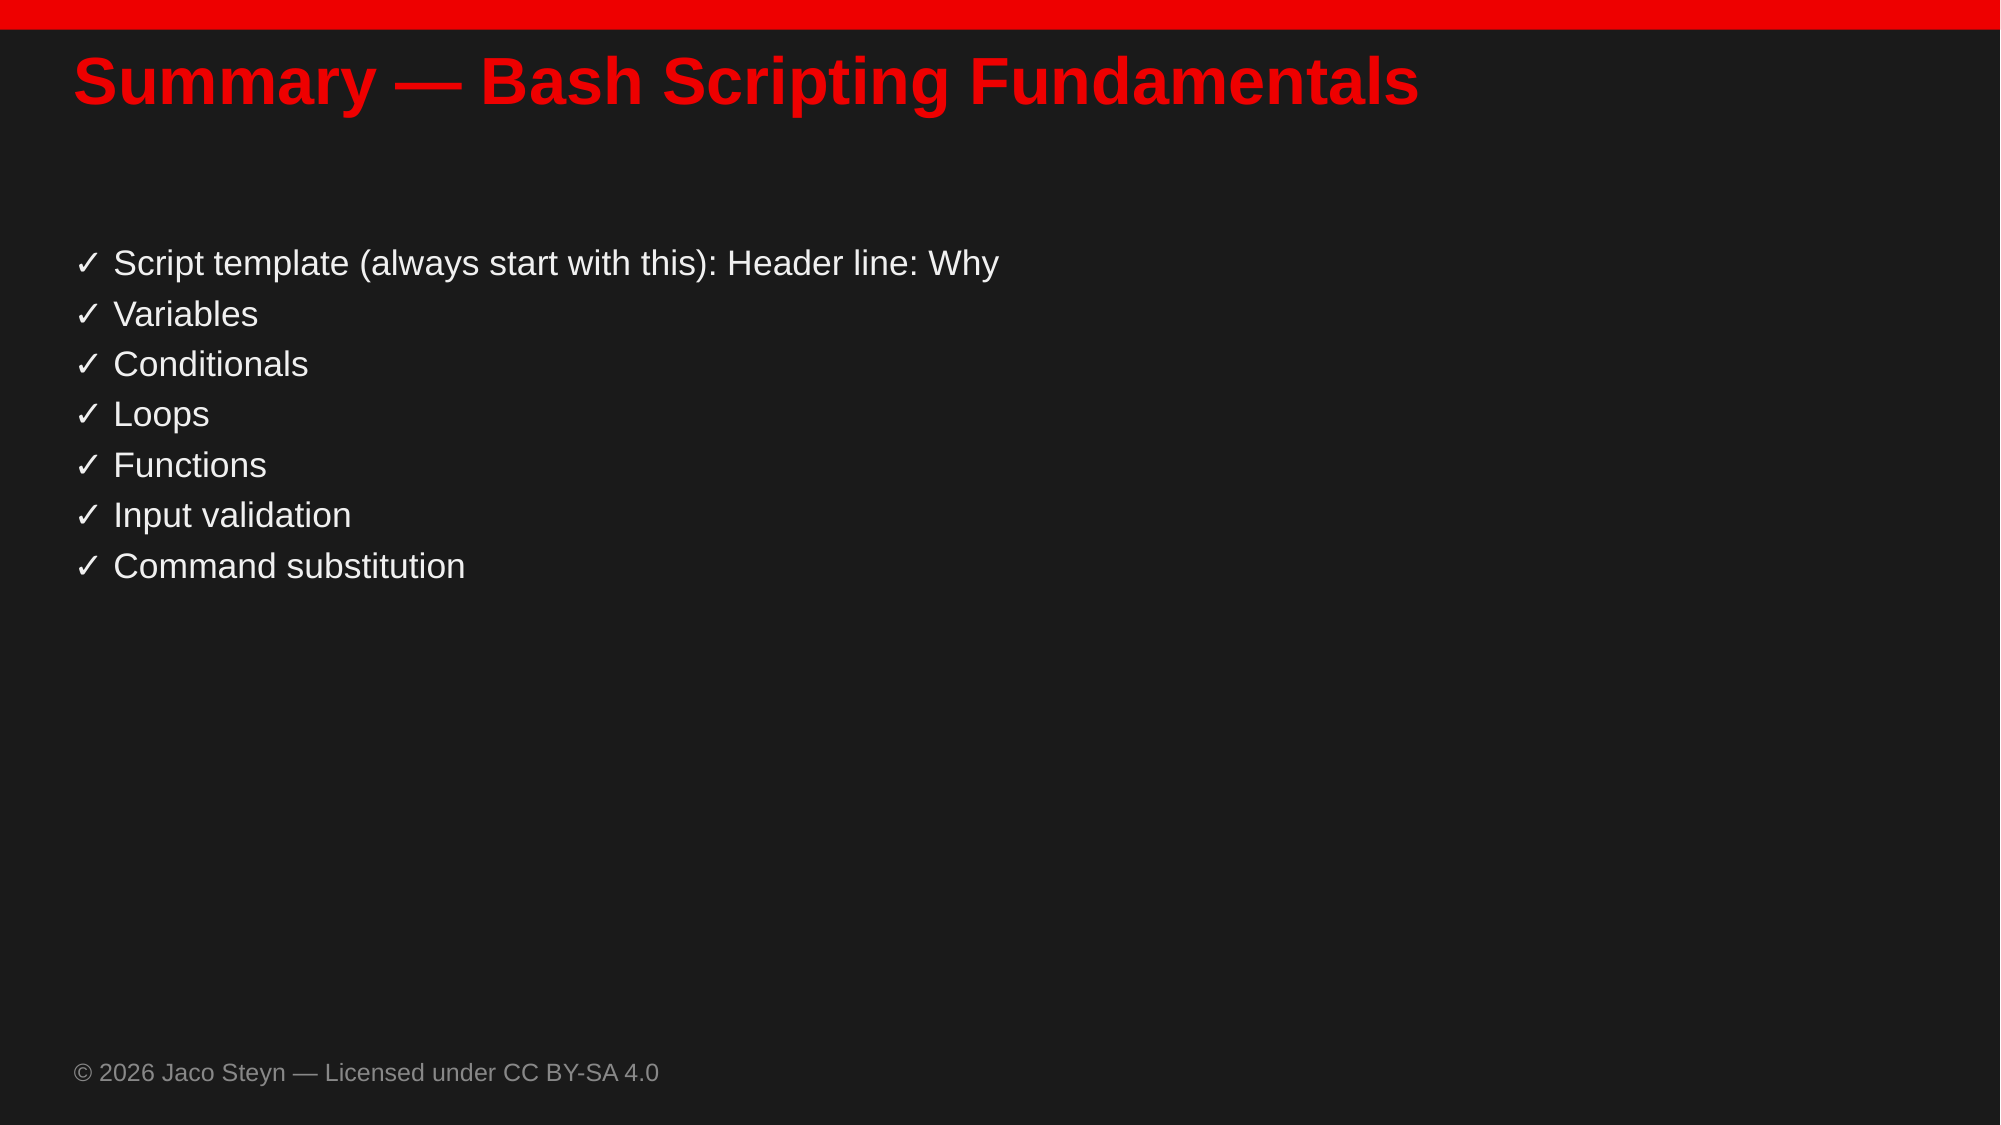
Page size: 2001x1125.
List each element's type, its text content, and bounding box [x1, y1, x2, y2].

text_box Summary — Bash Scripting Fundamentals [59, 36, 1942, 208]
text_box ✓ Script template (always start with this): Header line: Why ✓ Variables ✓ Conditionals ✓ Loops ✓ Functions ✓ Input validation ✓ Command substitution [59, 236, 1942, 1037]
text_box © 2026 Jaco Steyn — Licensed under CC BY-SA 4.0 [59, 1051, 1942, 1093]
text_box [0, 0, 2001, 30]
